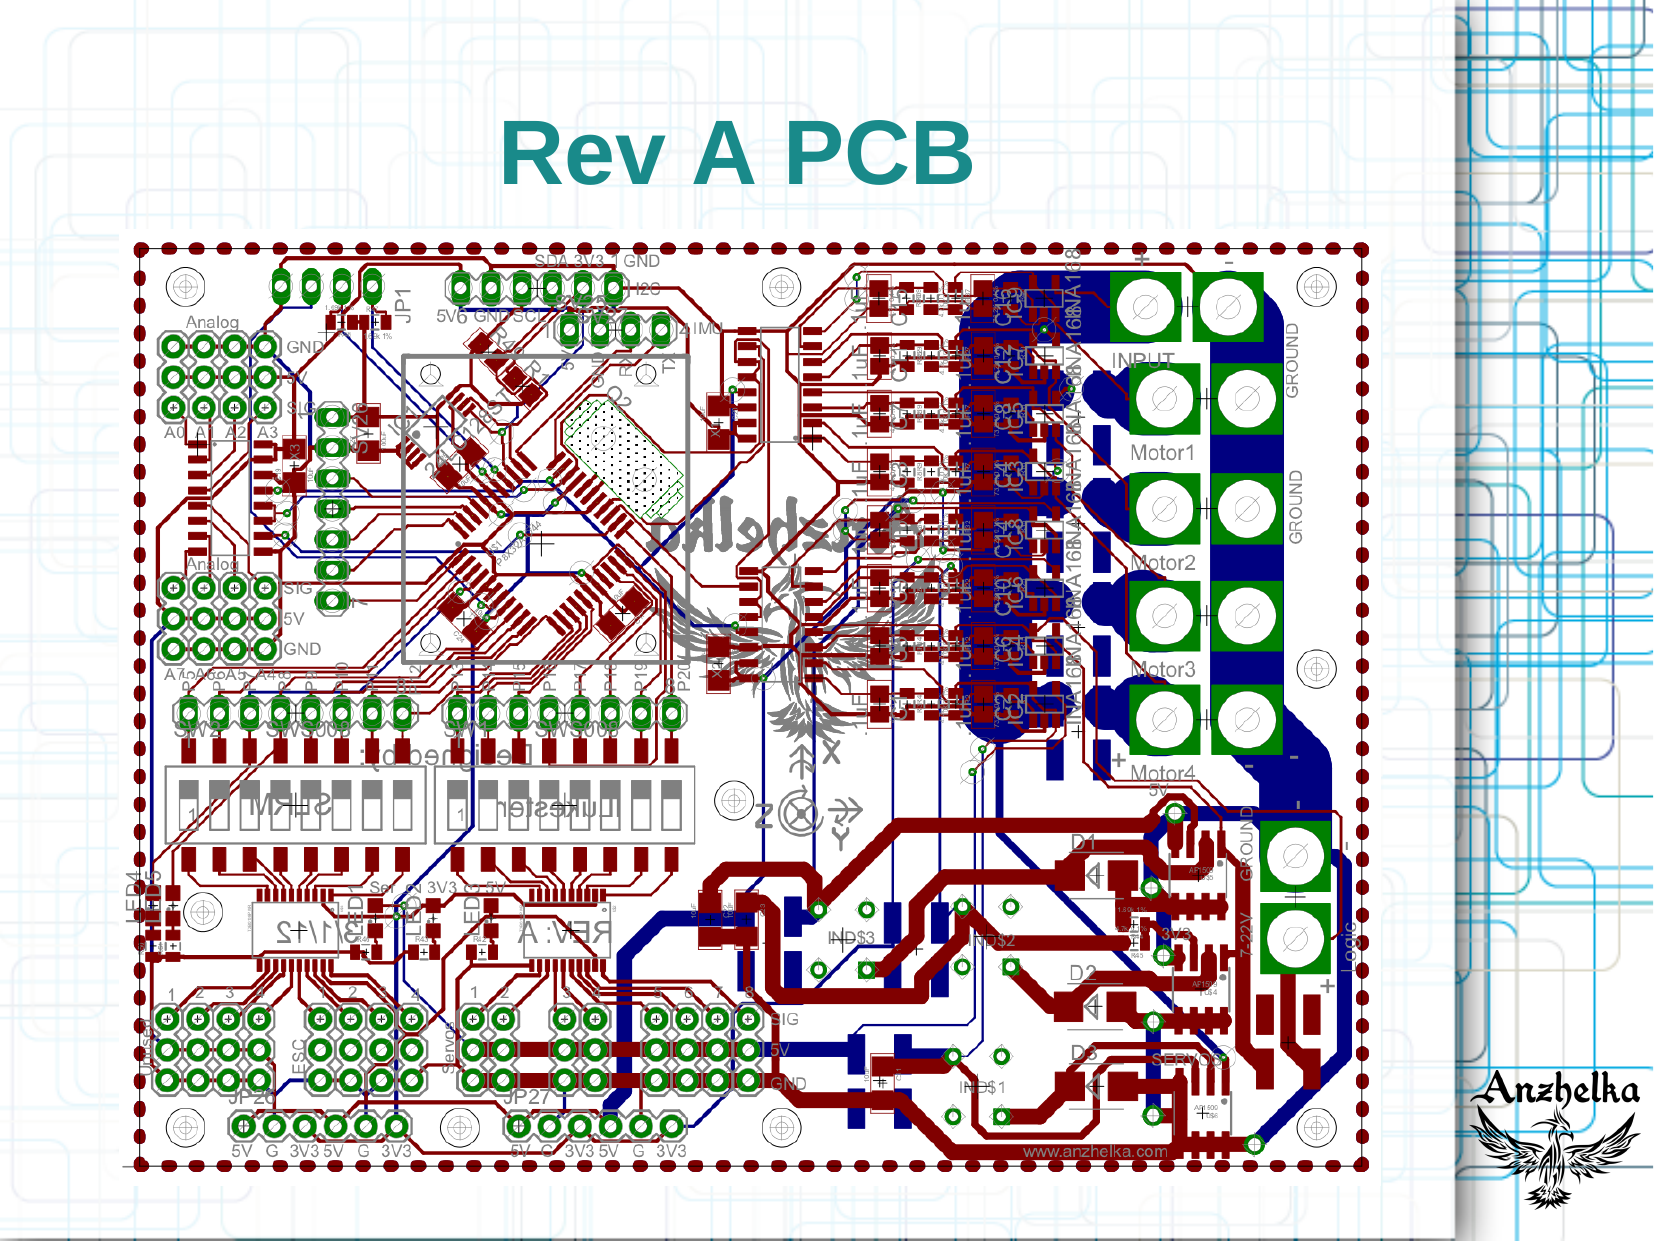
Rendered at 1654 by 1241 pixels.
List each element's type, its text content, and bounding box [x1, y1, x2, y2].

title Rev A PCB [58, 49, 1417, 257]
picture [0, 0, 1654, 1241]
